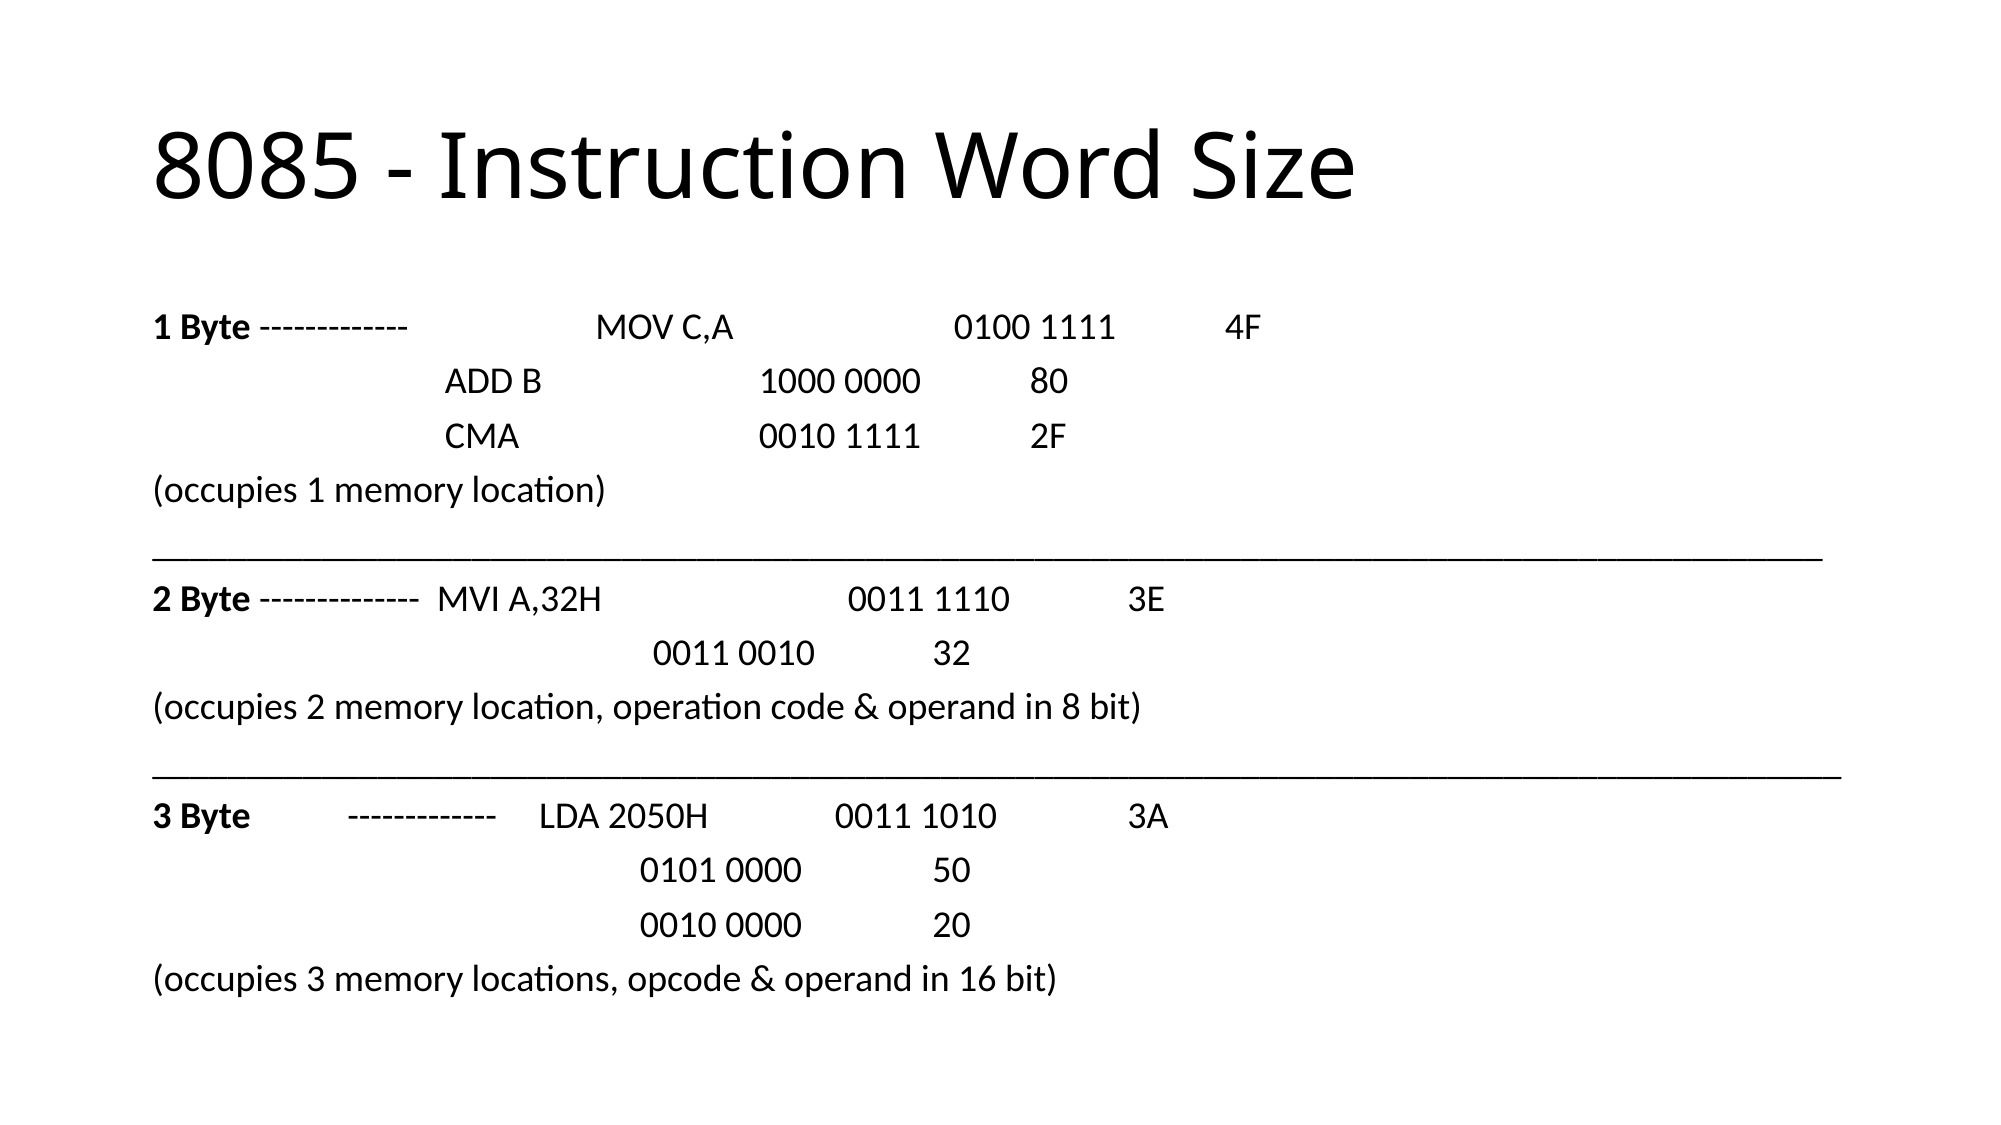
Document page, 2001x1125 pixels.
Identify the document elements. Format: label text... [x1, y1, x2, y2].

title 8085 - Instruction Word Size [137, 59, 1863, 278]
list 1 Byte ------------- MOV C,A 0100 1111 4F ADD B 1000 0000 80 CMA 0010 1111 2F (occupies 1 memory location) _________________________________________________________________________________________ 2 Byte -------------- MVI A,32H 0011 1110 3E 0011 0010 32 (occupies 2 memory location, operation code & operand in 8 bit) __________________________________________________________________________________________ 3 Byte ------------- LDA 2050H 0011 1010 3A 0101 0000 50 0010 0000 20 (occupies 3 memory locations, opcode & operand in 16 bit) [137, 299, 1863, 1014]
